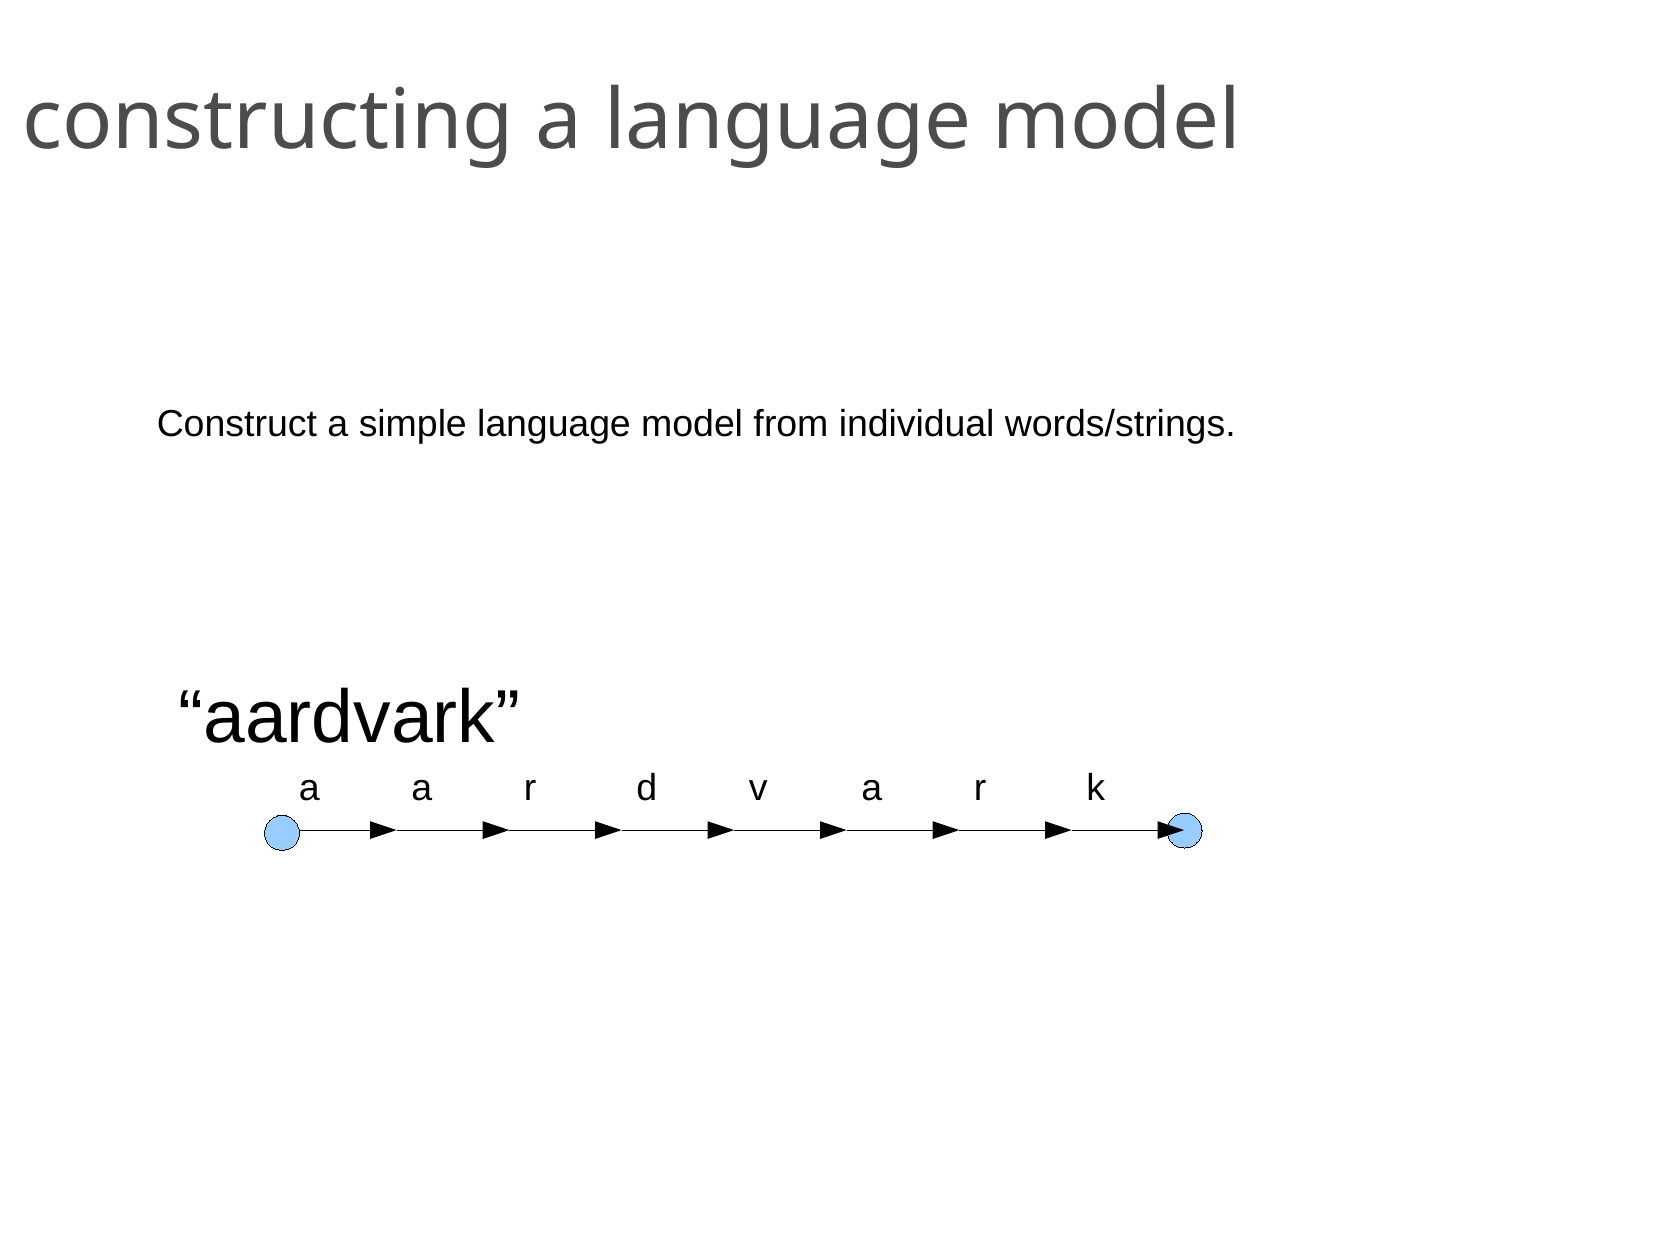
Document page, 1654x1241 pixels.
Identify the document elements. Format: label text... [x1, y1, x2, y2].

text_box a [846, 758, 922, 816]
text_box [1168, 813, 1203, 849]
title constructing a language model [22, 19, 1654, 213]
text_box Construct a simple language model from individual words/strings. [142, 395, 1442, 453]
text_box r [959, 758, 1035, 816]
text_box “aardvark” [163, 666, 1470, 766]
text_box k [1071, 758, 1147, 816]
text_box a [396, 758, 472, 816]
text_box d [621, 758, 697, 816]
text_box r [509, 758, 585, 816]
text_box [264, 815, 300, 851]
text_box v [734, 758, 810, 816]
text_box a [284, 758, 396, 816]
